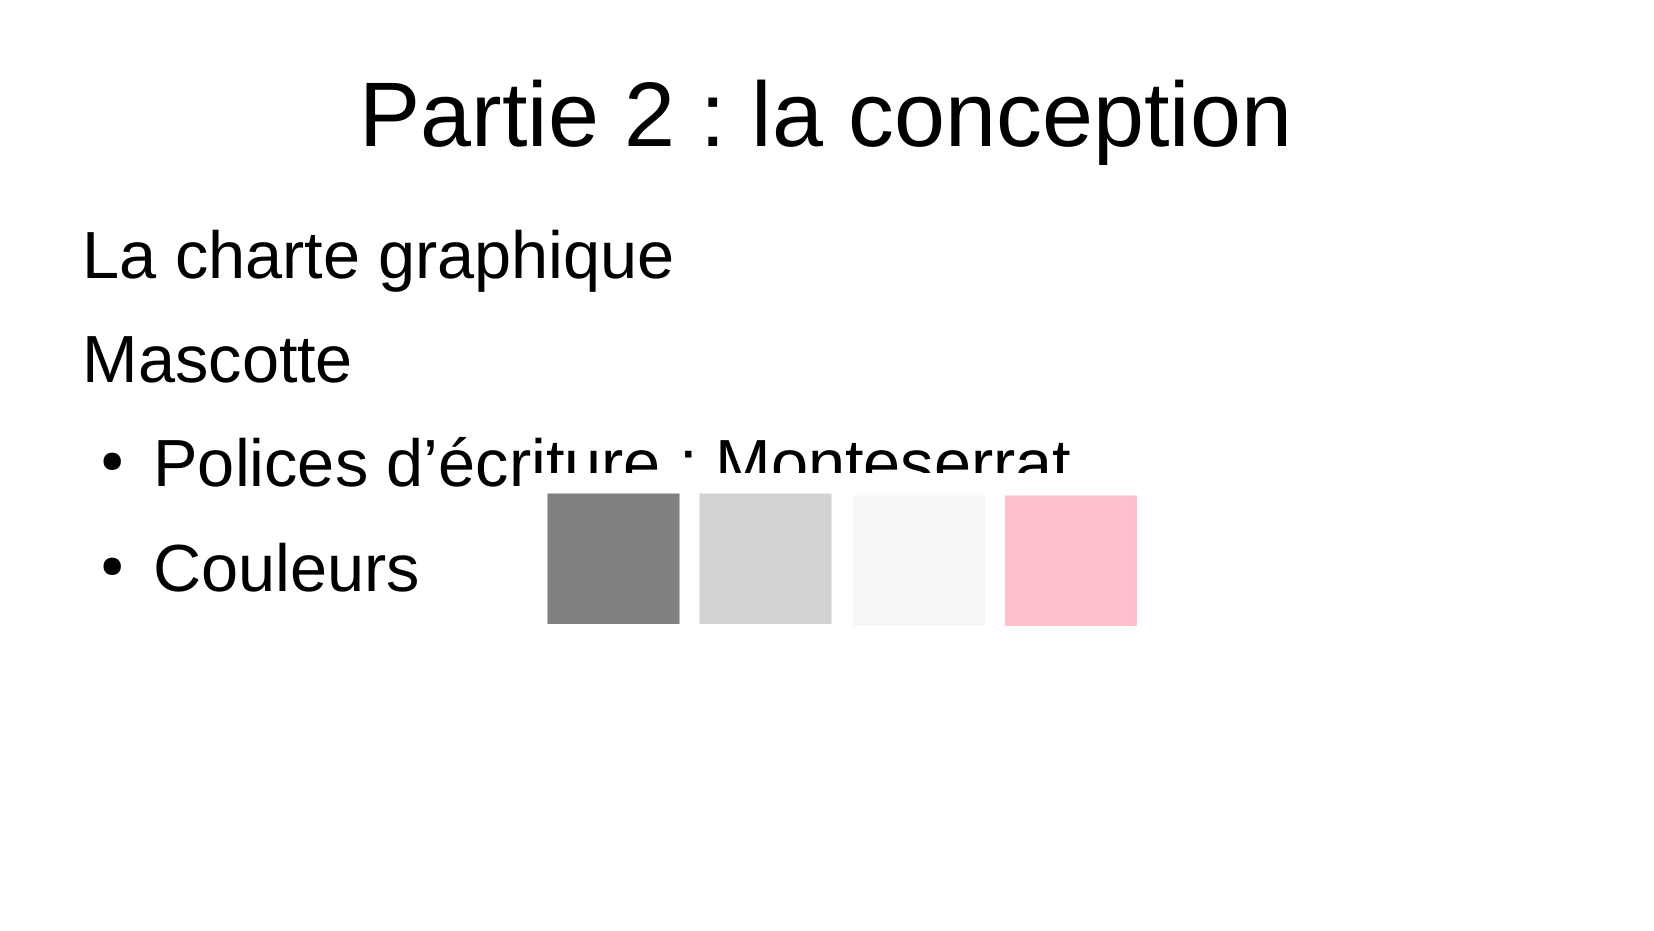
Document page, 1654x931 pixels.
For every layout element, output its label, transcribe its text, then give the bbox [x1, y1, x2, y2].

picture [521, 473, 1170, 650]
title Partie 2 : la conception [82, 37, 1571, 193]
list La charte graphique Mascotte Polices d’écriture : Monteserrat Couleurs [82, 217, 1571, 758]
